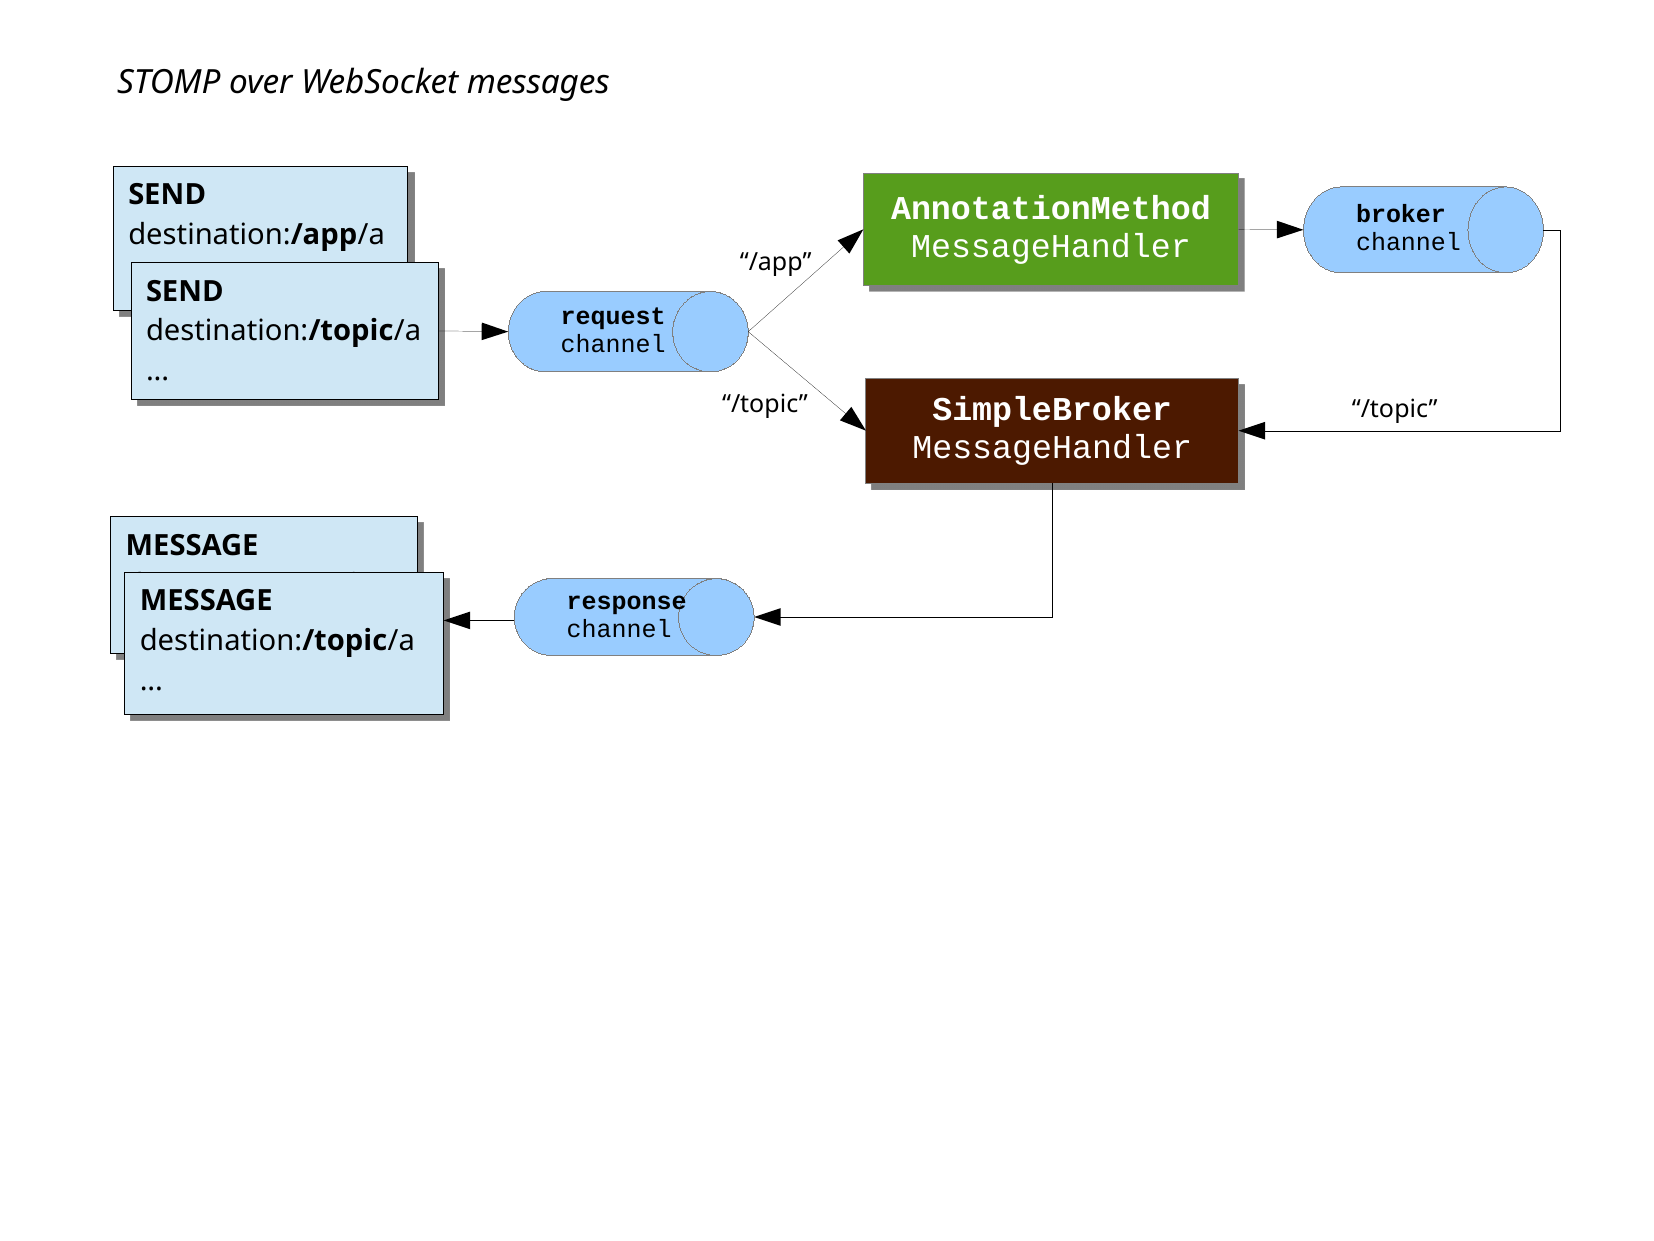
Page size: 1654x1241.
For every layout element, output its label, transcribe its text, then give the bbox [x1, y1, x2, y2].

text_box broker channel [1303, 186, 1544, 273]
text_box SimpleBroker MessageHandler [865, 378, 1239, 484]
text_box SEND destination:/app/a [113, 166, 408, 311]
text_box MESSAGE destination:/topic/a ... [110, 516, 418, 654]
text_box “/topic” [1337, 383, 1488, 439]
text_box request channel [508, 291, 749, 372]
text_box MESSAGE destination:/topic/a ... [124, 572, 444, 715]
text_box response channel [514, 578, 755, 656]
text_box SEND destination:/topic/a ... [131, 262, 439, 400]
text_box STOMP over WebSocket messages [102, 50, 736, 110]
text_box “/app” [725, 236, 846, 287]
text_box AnnotationMethod MessageHandler [863, 173, 1239, 286]
text_box “/topic” [707, 378, 849, 428]
